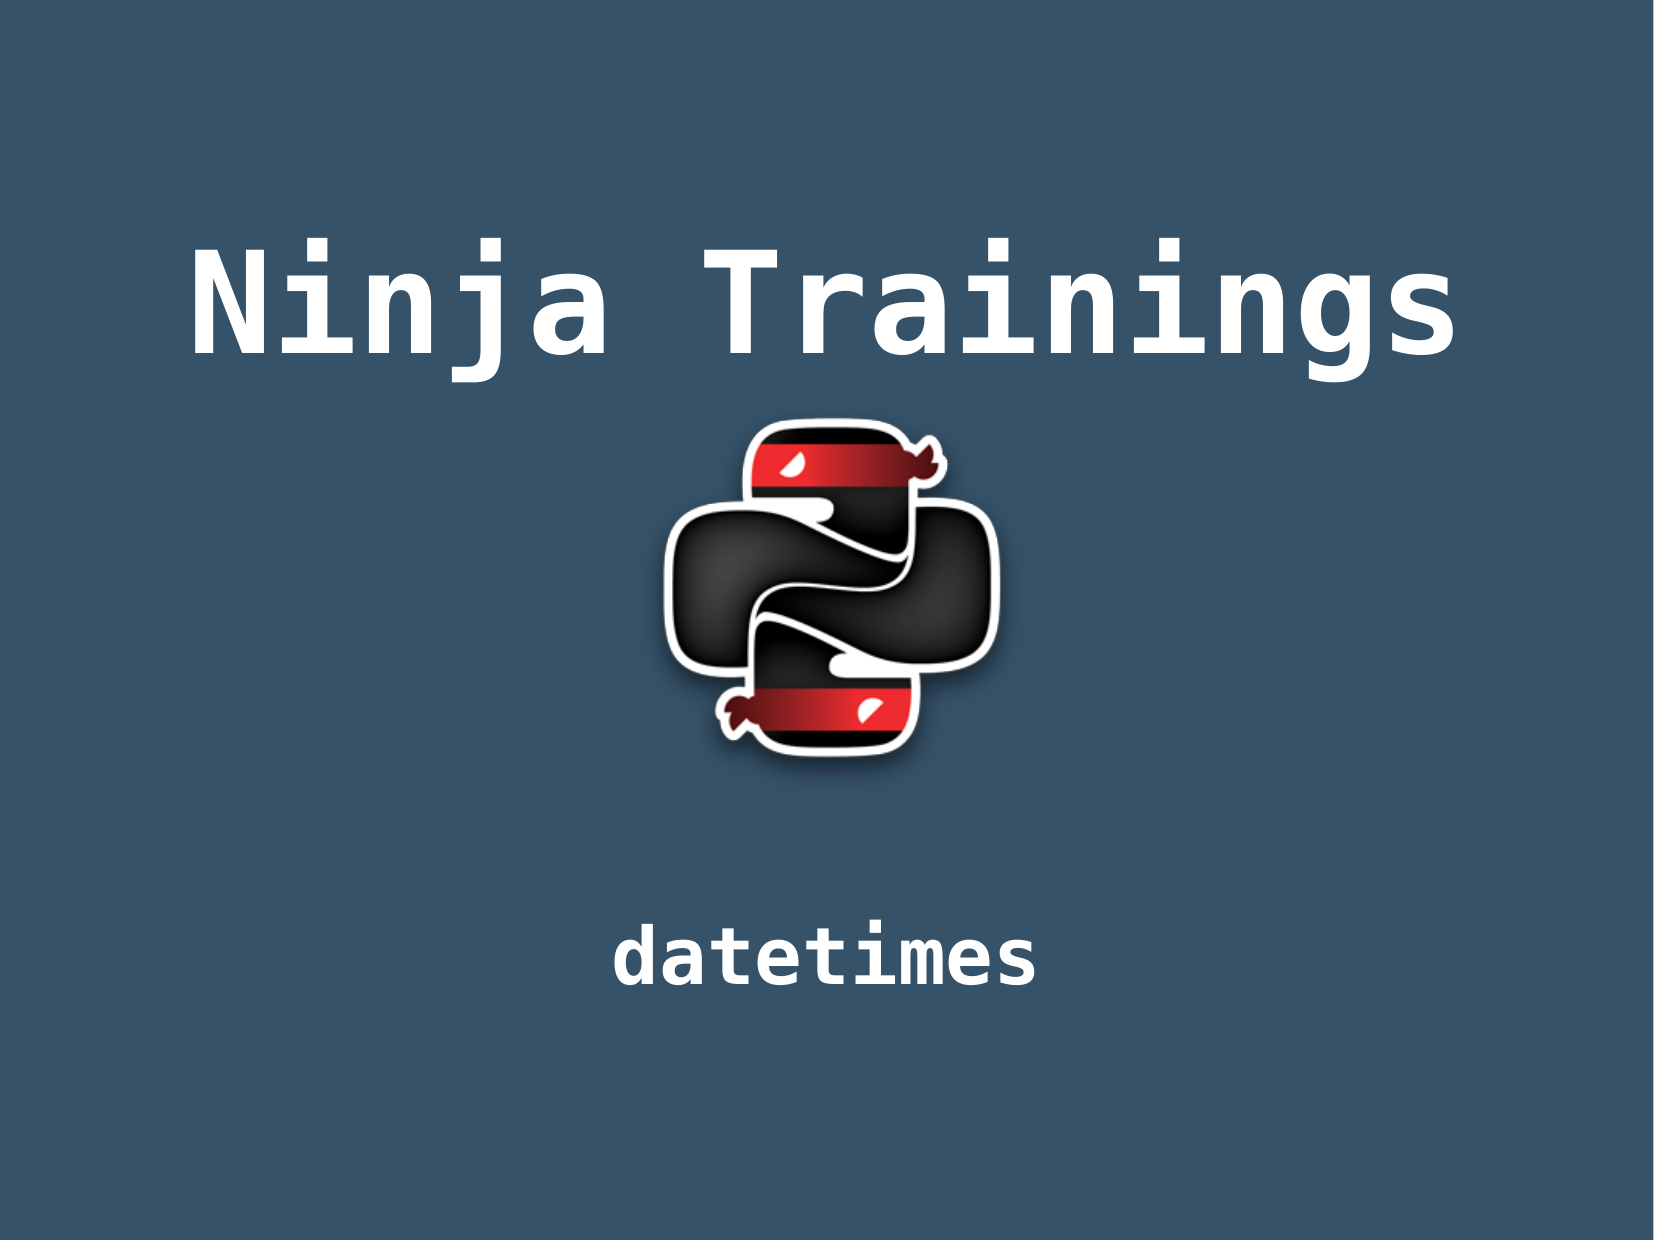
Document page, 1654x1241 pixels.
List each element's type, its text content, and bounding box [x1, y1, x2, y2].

subtitle Ninja Trainings datetimes [82, 9, 1571, 1216]
picture [632, 399, 1032, 800]
